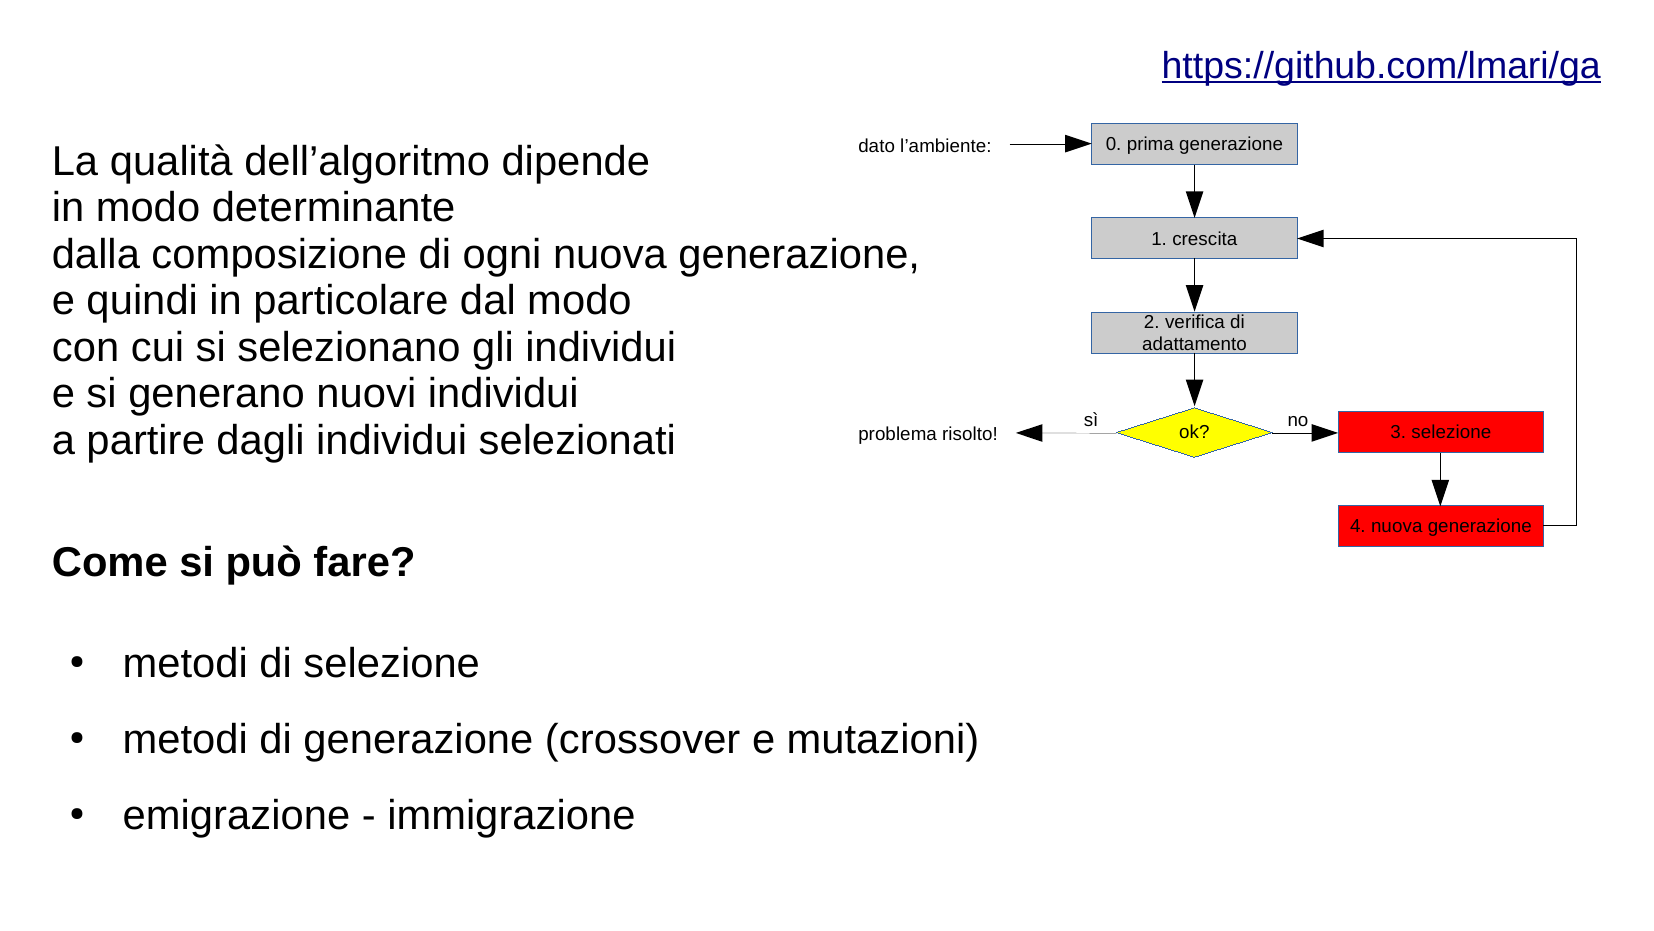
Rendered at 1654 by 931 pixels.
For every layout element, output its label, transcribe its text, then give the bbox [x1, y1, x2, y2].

text_box ok? [1119, 407, 1272, 458]
text_box 4. nuova generazione [1338, 505, 1544, 547]
text_box dato l’ambiente: [843, 127, 1017, 164]
text_box sì [1069, 402, 1119, 439]
text_box 3. selezione [1339, 411, 1544, 453]
text_box 1. crescita [1091, 217, 1298, 259]
text_box 0. prima generazione [1091, 123, 1298, 165]
text_box no [1272, 402, 1339, 453]
text_box 2. verifica di adattamento [1091, 312, 1298, 354]
text_box https://github.com/lmari/ga [1146, 37, 1648, 106]
list metodi di selezione metodi di generazione (crossover e mutazioni) emigrazione - immigrazione [51, 639, 1426, 864]
list La qualità dell’algoritmo dipende in modo determinante dalla composizione di ogni nuova generazione, e quindi in particolare dal modo con cui si selezionano gli individui e si generano nuovi individui a partire dagli individui selezionati Come si può fare? [51, 137, 958, 616]
text_box problema risolto! [958, 415, 1017, 473]
